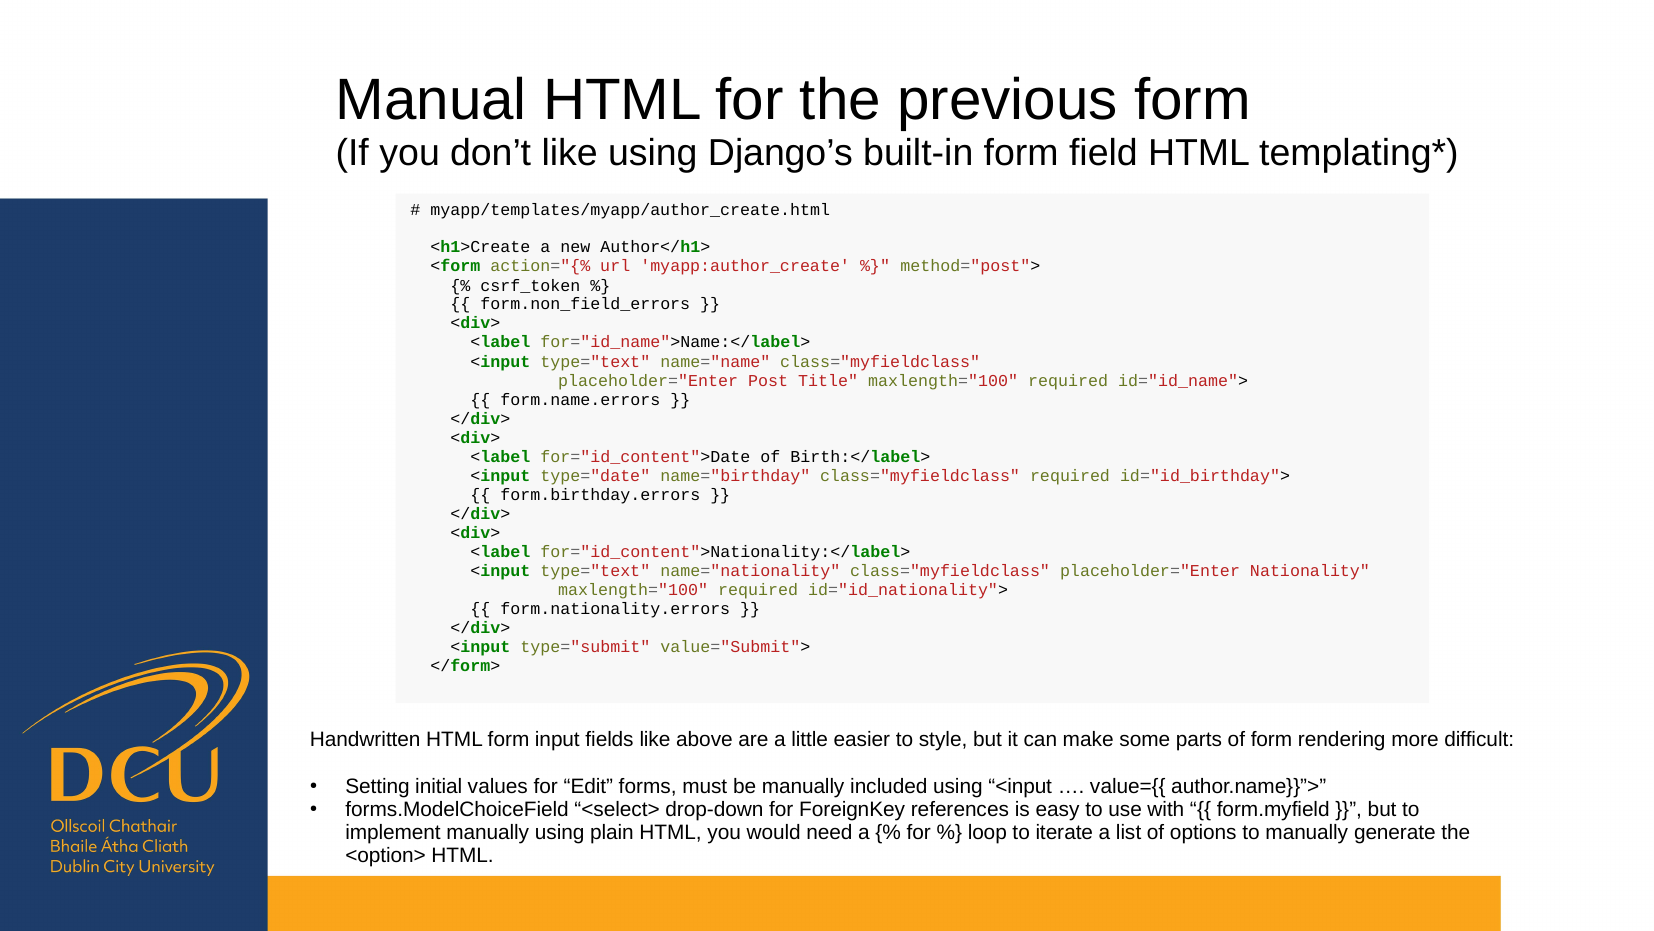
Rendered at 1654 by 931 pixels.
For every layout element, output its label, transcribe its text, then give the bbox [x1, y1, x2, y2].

picture [0, 0, 1654, 931]
text_box Handwritten HTML form input fields like above are a little easier to style, but it can make some parts of form rendering more difficult: Setting initial values for “Edit” forms, must be manually included using “<input …. value={{ author.name}}”>” forms.ModelChoiceField “<select> drop-down for ForeignKey references is easy to use with “{{ form.myfield }}”, but to implement manually using plain HTML, you would need a {% for %} loop to iterate a list of options to manually generate the <option> HTML. [295, 720, 1536, 899]
text_box Manual HTML for the previous form (If you don’t like using Django’s built-in form field HTML templating*) [320, 59, 1505, 181]
text_box # myapp/templates/myapp/author_create.html <h1>Create a new Author</h1> <form action="{% url 'myapp:author_create' %}" method="post"> {% csrf_token %} {{ form.non_field_errors }} <div> <label for="id_name">Name:</label> <input type="text" name="name" class="myfieldclass" placeholder="Enter Post Title" maxlength="100" required id="id_name"> {{ form.name.errors }} </div> <div> <label for="id_content">Date of Birth:</label> <input type="date" name="birthday" class="myfieldclass" required id="id_birthday"> {{ form.birthday.errors }} </div> <div> <label for="id_content">Nationality:</label> <input type="text" name="nationality" class="myfieldclass" placeholder="Enter Nationality" maxlength="100" required id="id_nationality"> {{ form.nationality.errors }} </div> <input type="submit" value="Submit"> </form> [395, 193, 1430, 703]
